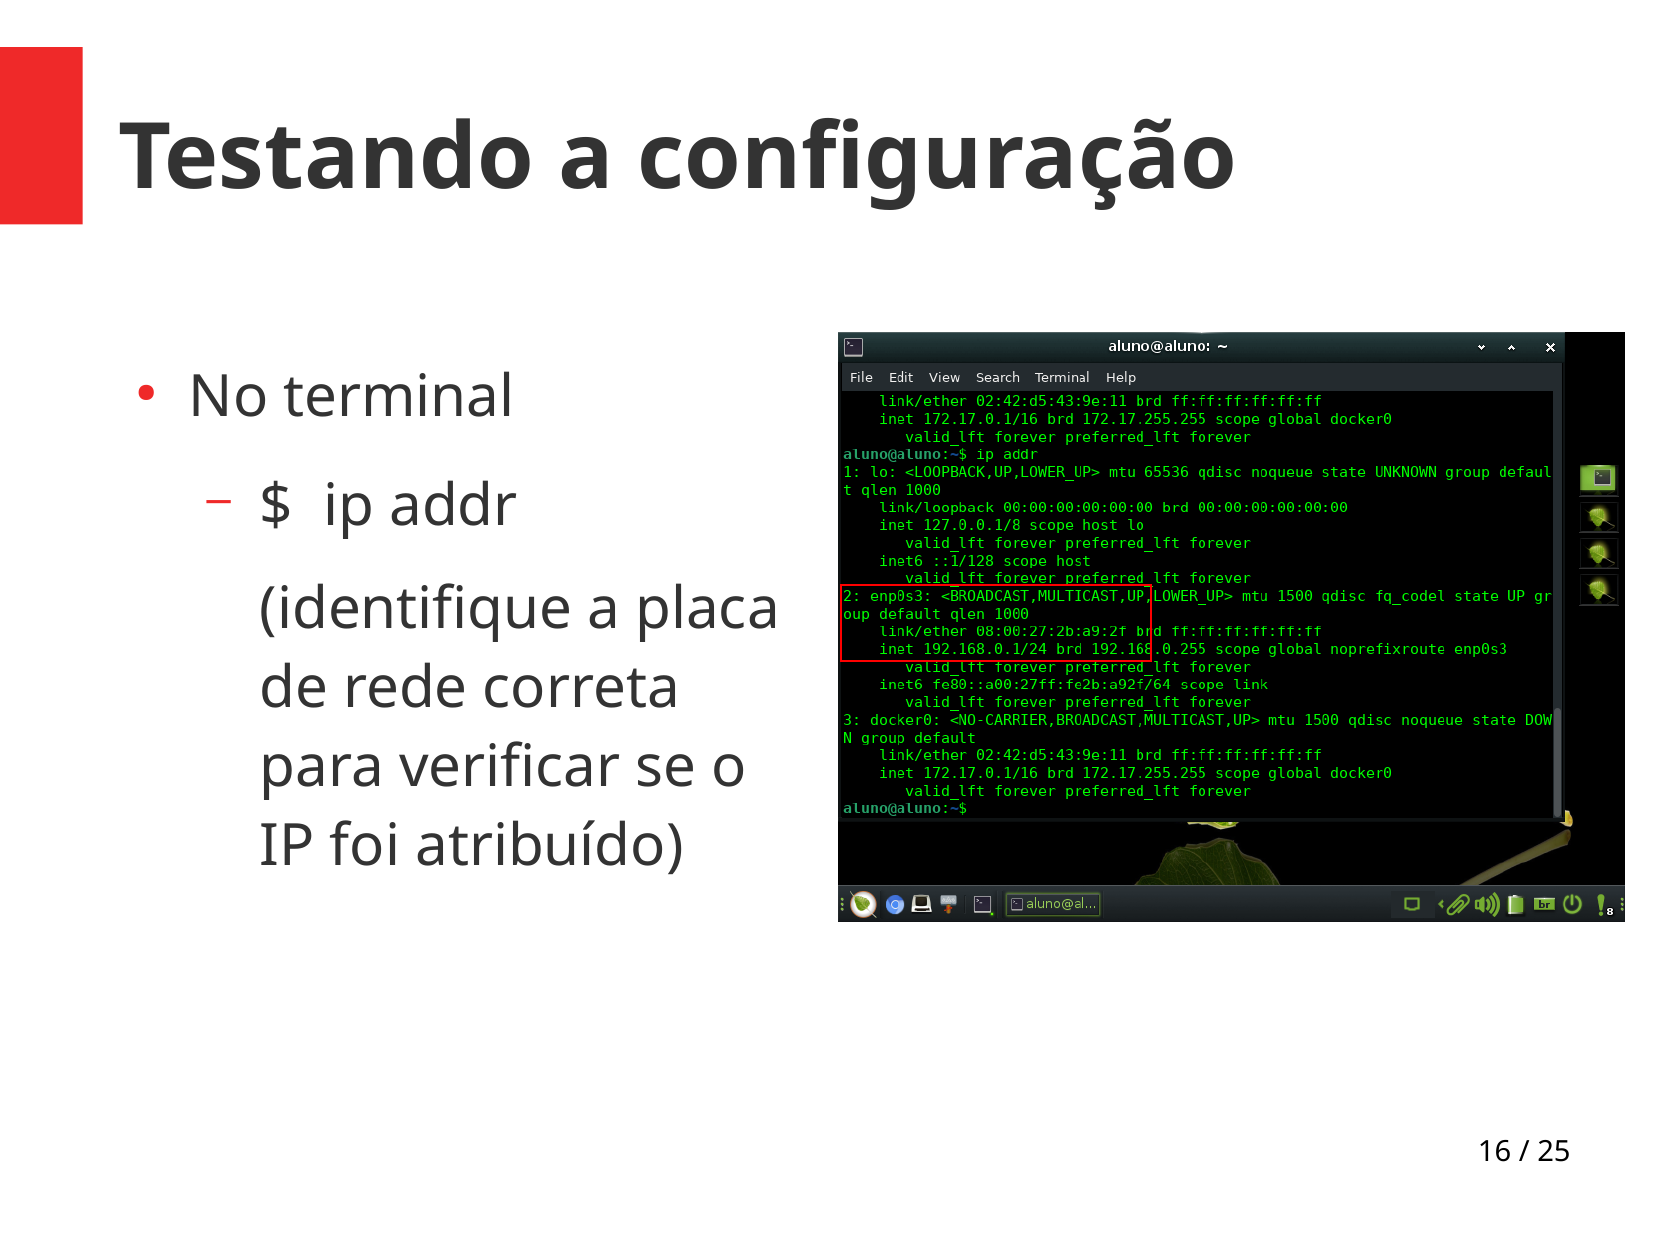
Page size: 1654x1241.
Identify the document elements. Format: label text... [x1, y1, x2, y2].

title Testando a configuração [118, 49, 1571, 257]
picture [838, 332, 1625, 922]
list No terminal $ ip addr (identifique a placa de rede correta para verificar se o IP foi atribuído) [118, 354, 810, 1074]
